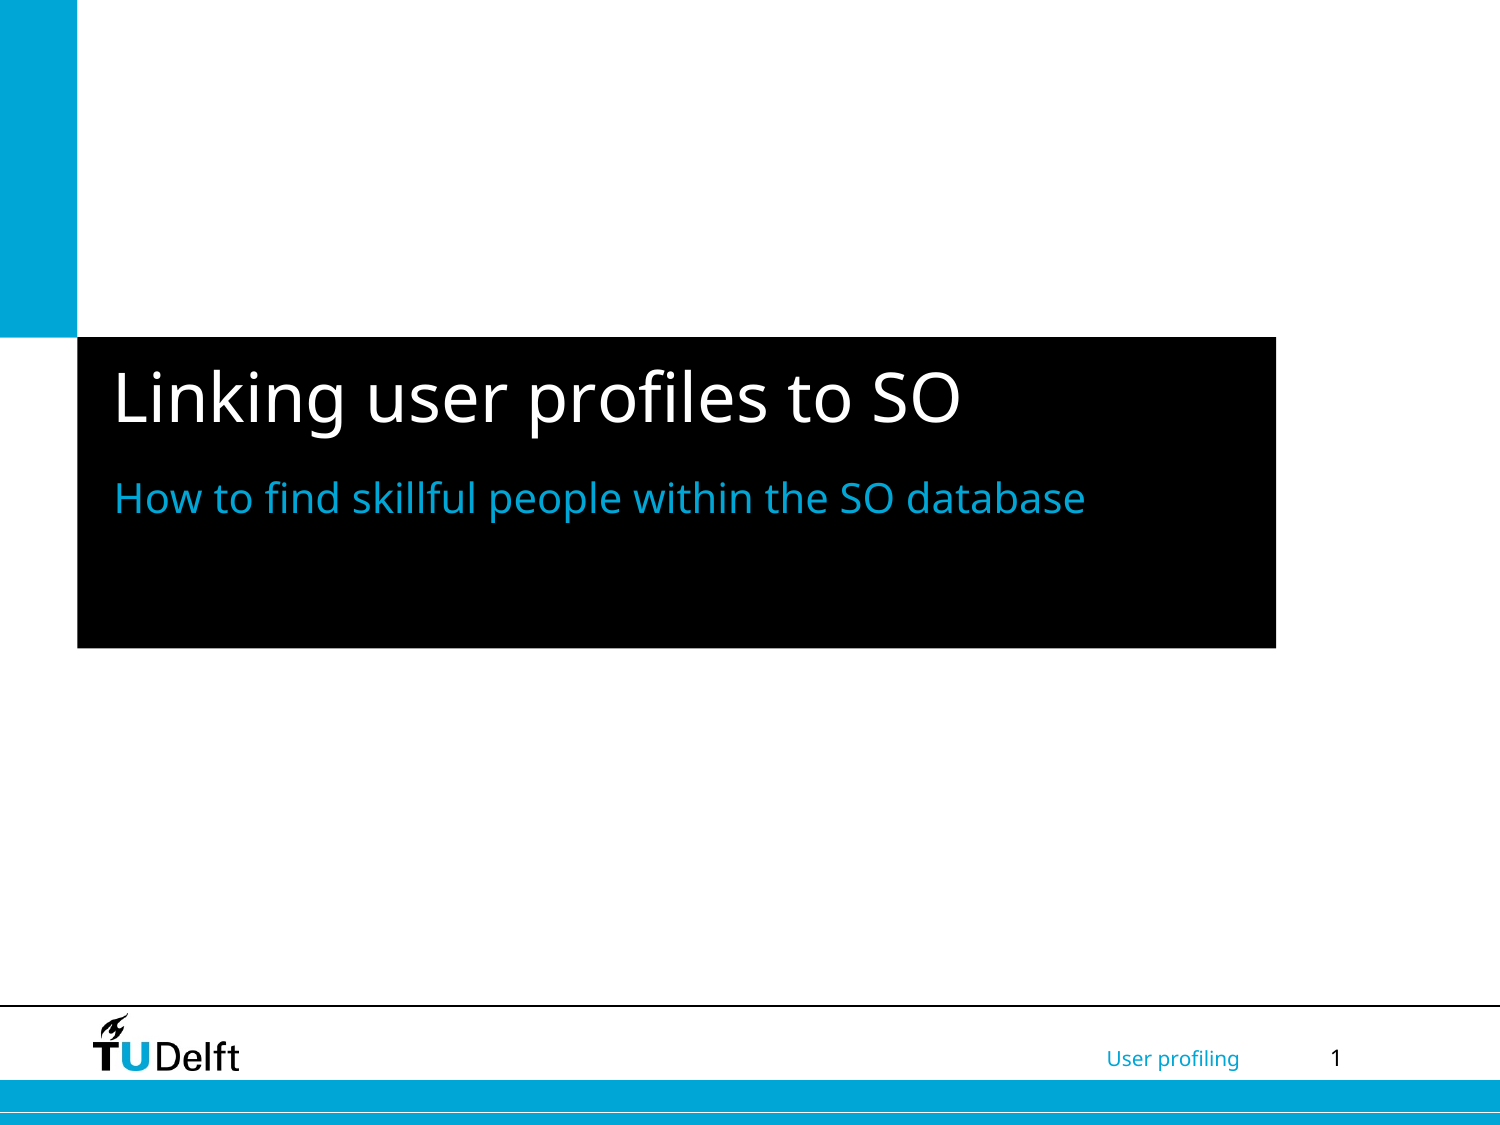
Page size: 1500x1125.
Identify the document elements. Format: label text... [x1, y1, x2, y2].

text_box [0, 0, 1277, 649]
title Linking user profiles to SO [112, 353, 1228, 460]
subtitle How to find skillful people within the SO database [113, 469, 1227, 606]
picture [93, 1013, 239, 1071]
